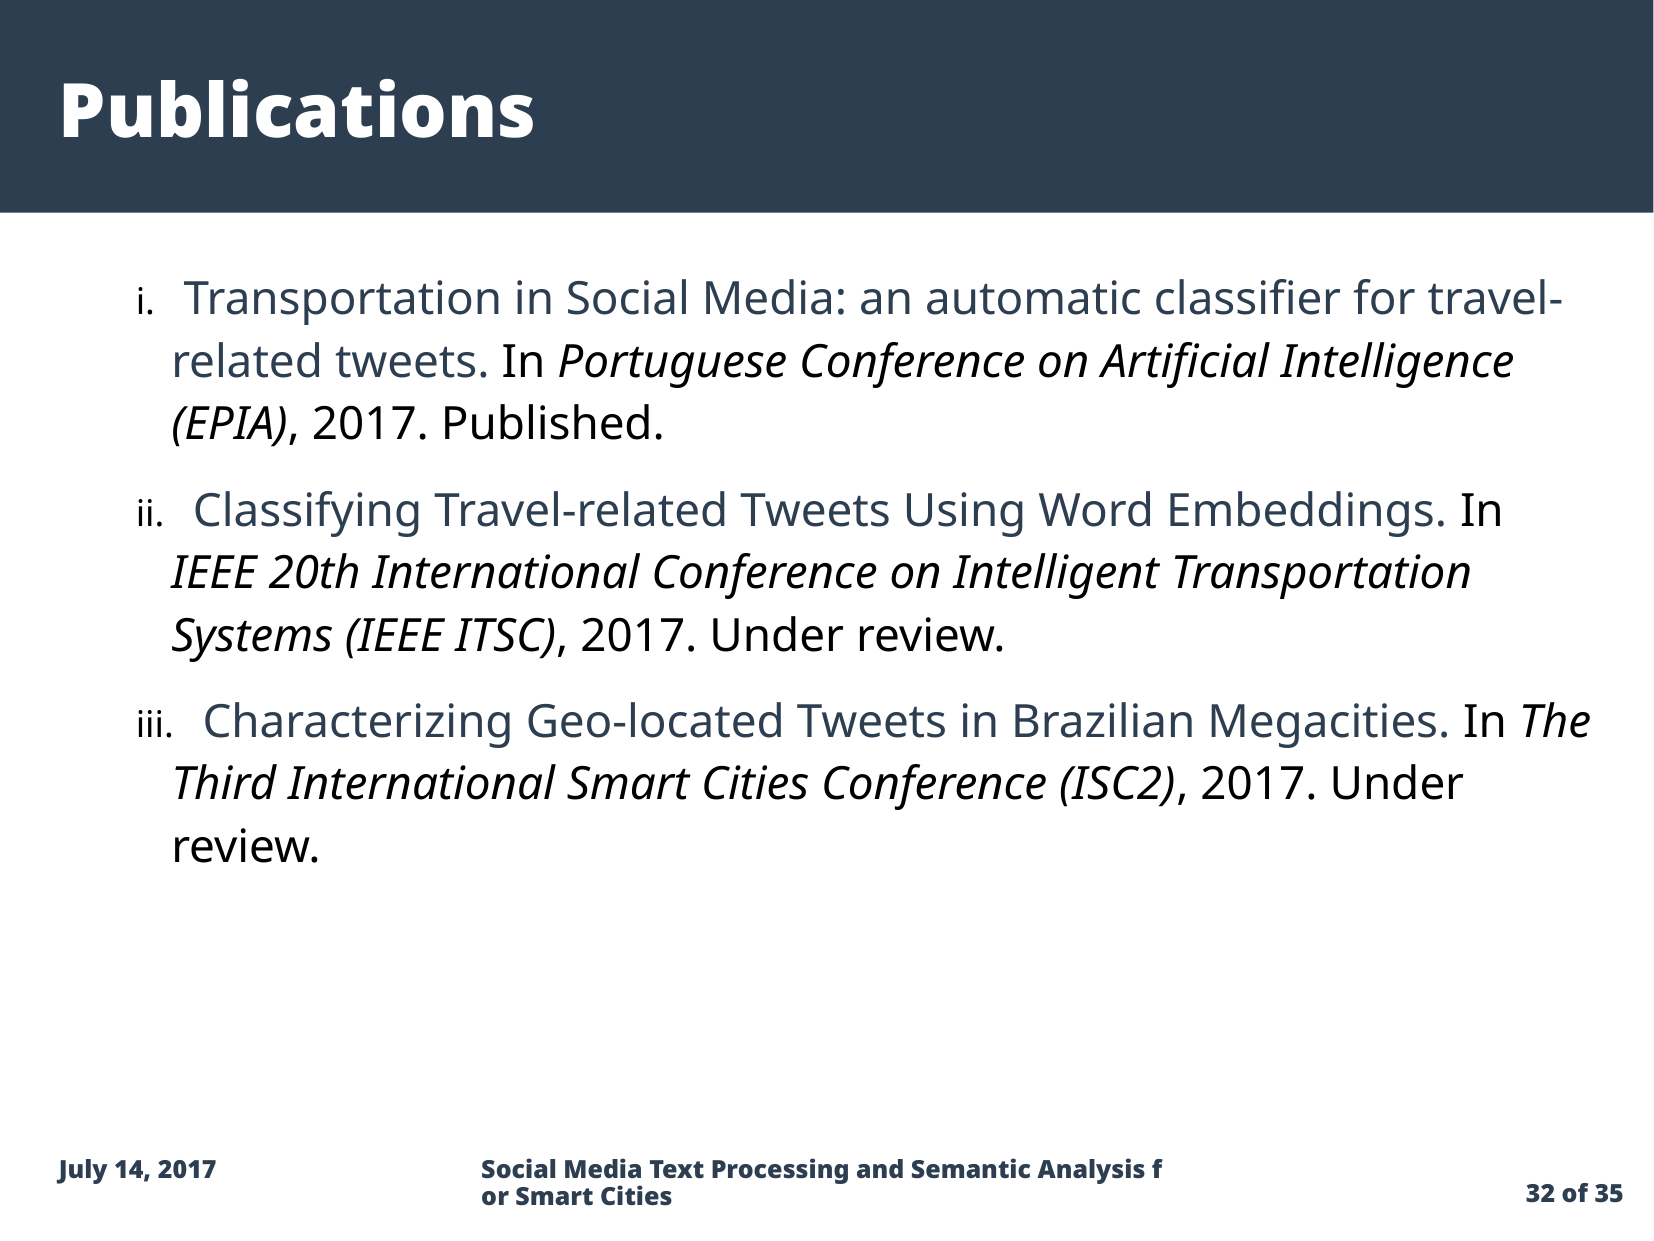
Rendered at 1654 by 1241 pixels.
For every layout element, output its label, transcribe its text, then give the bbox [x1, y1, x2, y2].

title Publications [59, 29, 1595, 187]
text_box Transportation in Social Media: an automatic classifier for travel-related tweets. In Portuguese Conference on Artificial Intelligence (EPIA), 2017. Published. Classifying Travel-related Tweets Using Word Embeddings. In IEEE 20th International Conference on Intelligent Transportation Systems (IEEE ITSC), 2017. Under review. Characterizing Geo-located Tweets in Brazilian Megacities. In The Third International Smart Cities Conference (ISC2), 2017. Under review. [82, 265, 1595, 1062]
